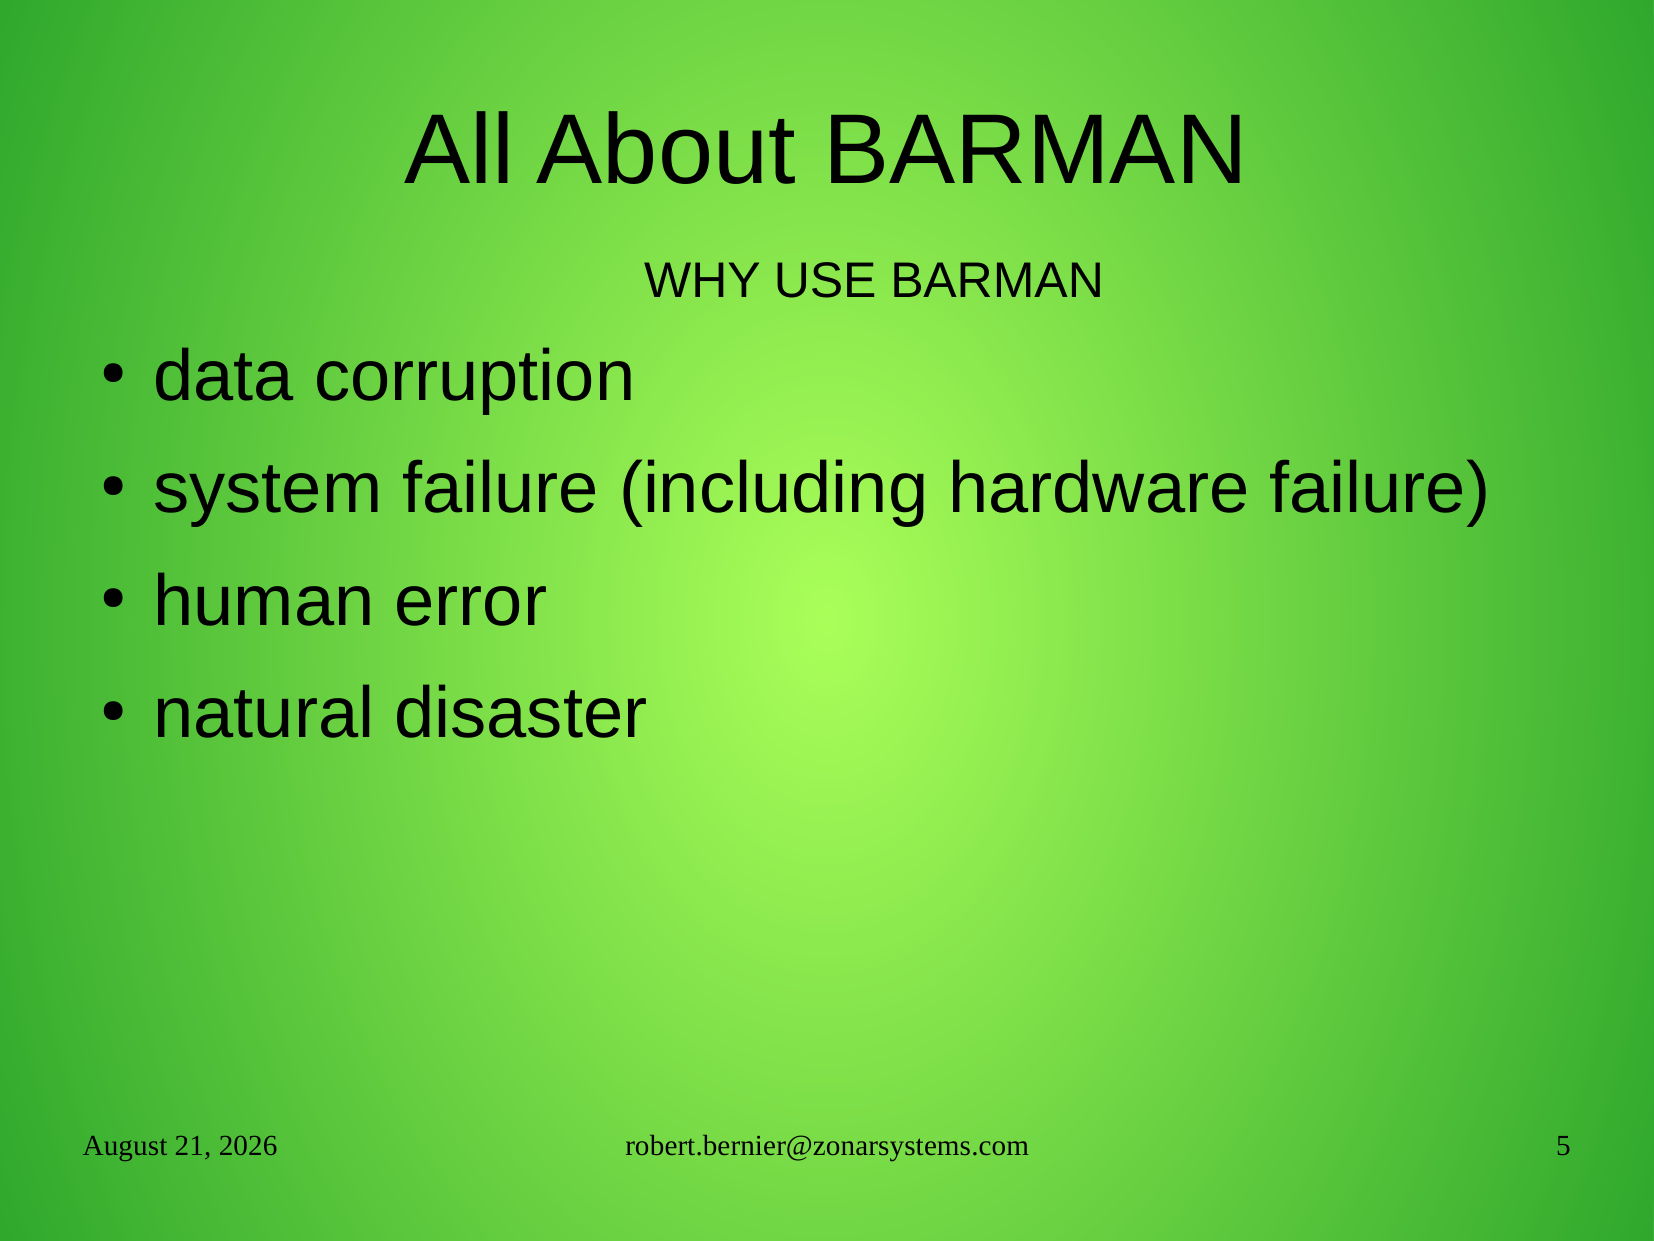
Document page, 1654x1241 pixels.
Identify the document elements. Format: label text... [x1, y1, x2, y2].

list data corruption system failure (including hardware failure) human error natural disaster [82, 334, 1571, 1054]
title WHY USE BARMAN [413, 236, 1335, 325]
title All About BARMAN [82, 47, 1571, 252]
